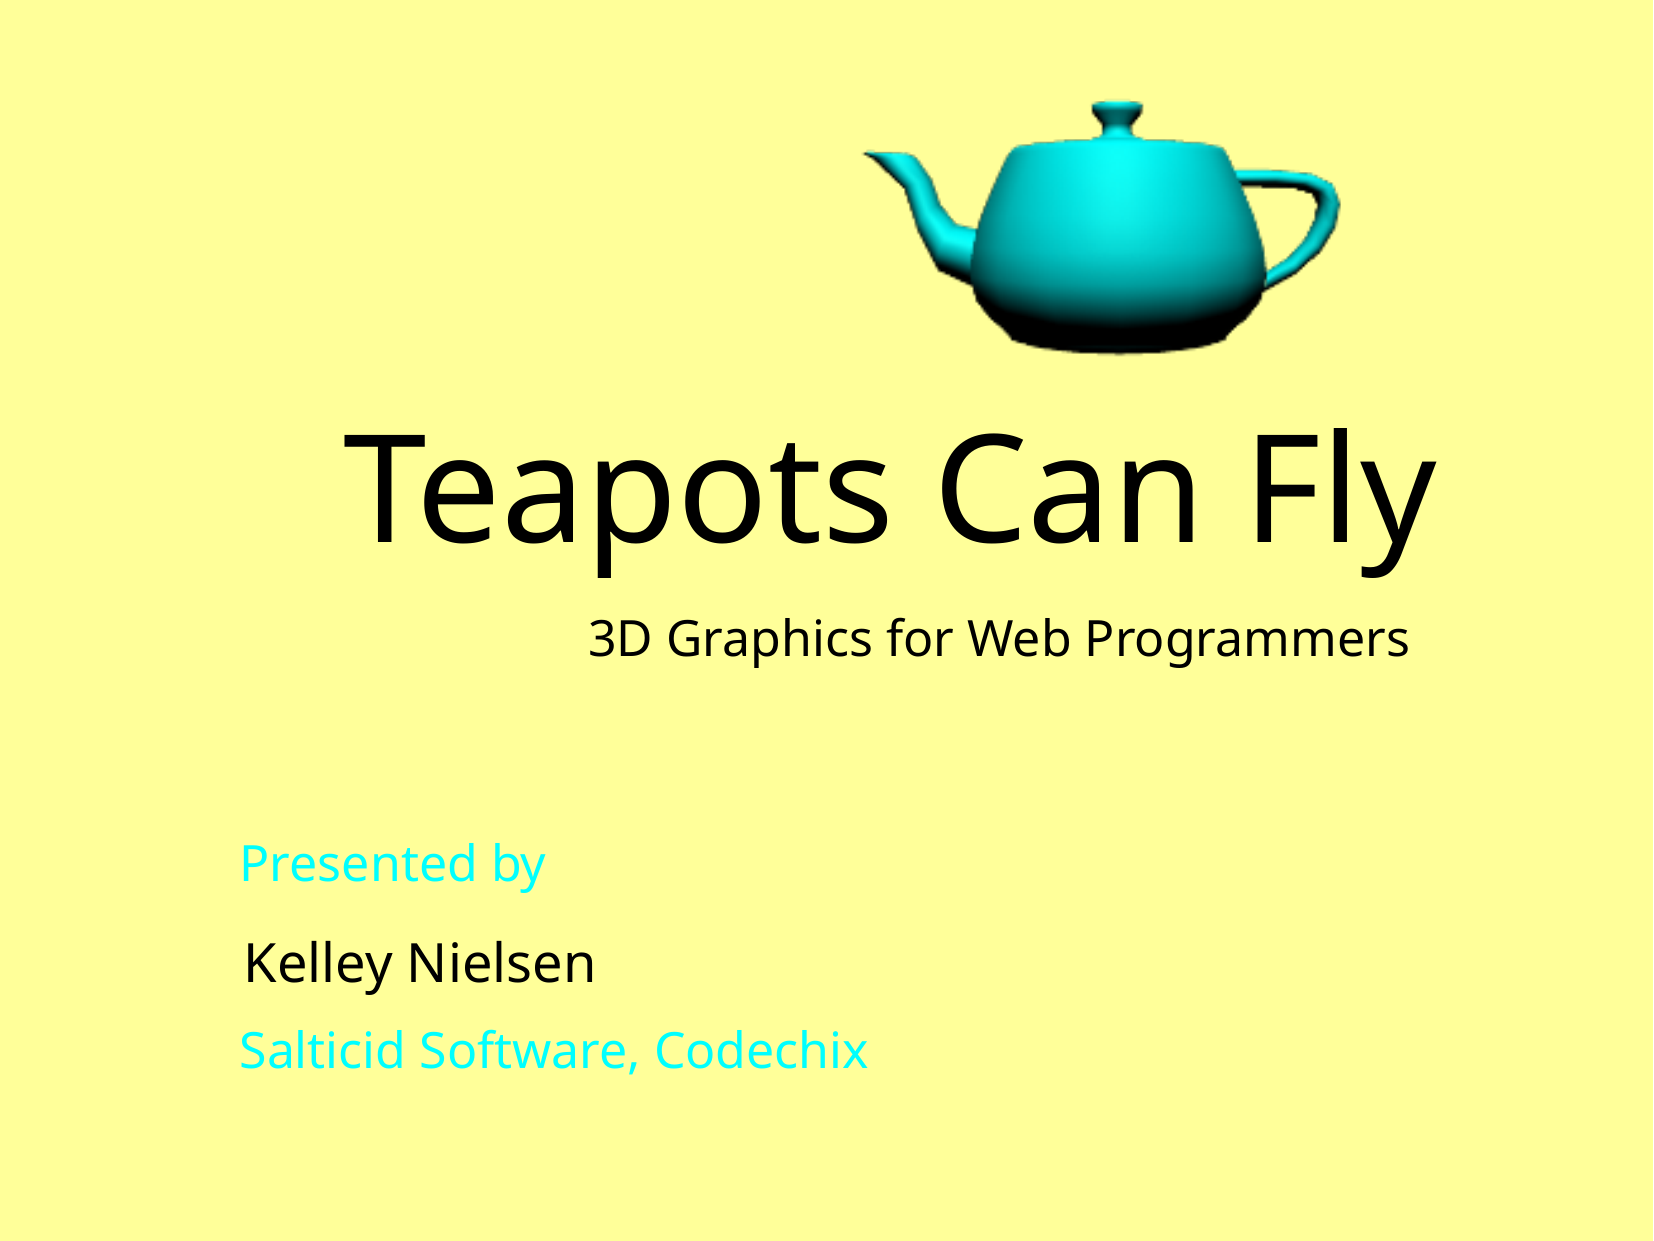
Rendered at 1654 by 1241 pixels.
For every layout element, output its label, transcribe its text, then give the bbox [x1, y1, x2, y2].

text_box Teapots Can Fly [328, 375, 1538, 565]
picture [860, 95, 1346, 359]
text_box Presented by [225, 820, 543, 896]
text_box Kelley Nielsen [229, 916, 639, 995]
text_box Salticid Software, Codechix [224, 1007, 853, 1083]
text_box 3D Graphics for Web Programmers [573, 595, 1379, 670]
